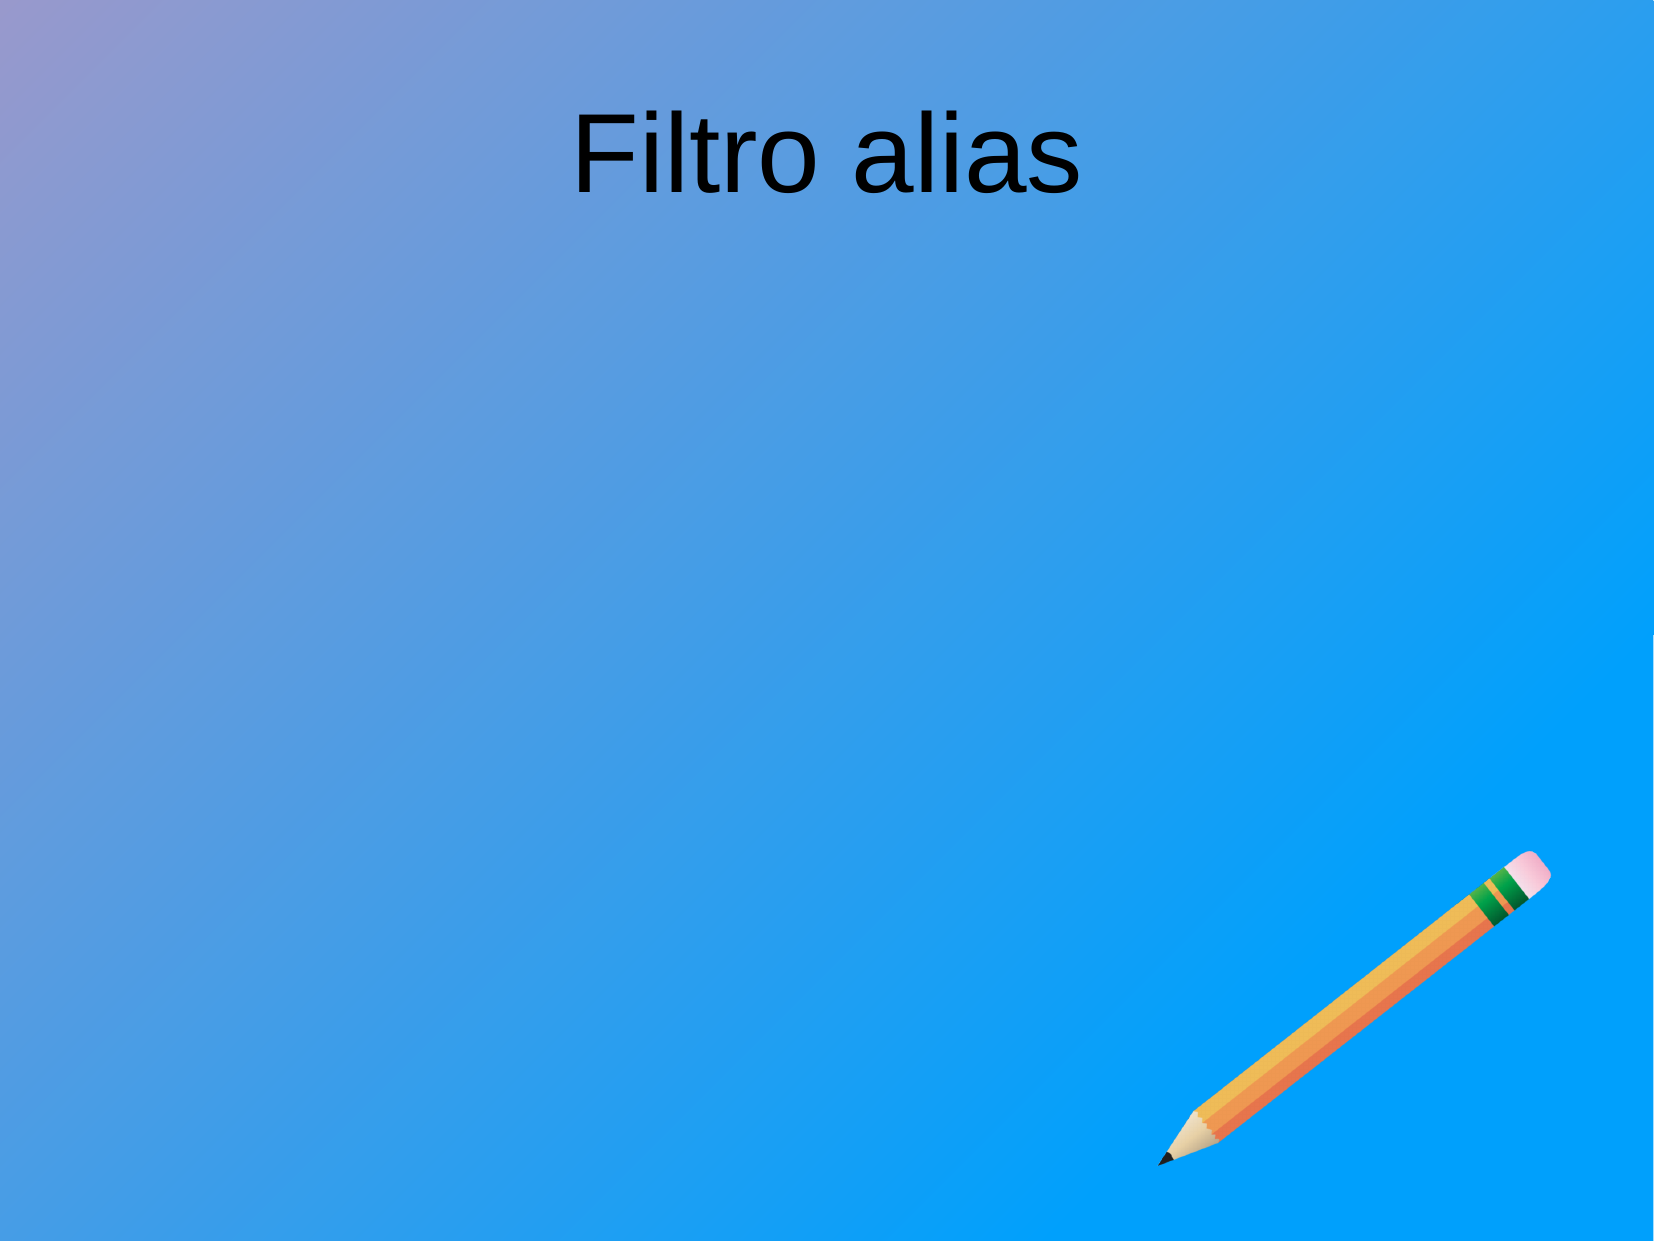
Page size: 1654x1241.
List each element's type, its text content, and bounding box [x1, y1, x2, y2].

picture [1157, 767, 1557, 1241]
title Filtro alias [82, 49, 1571, 257]
